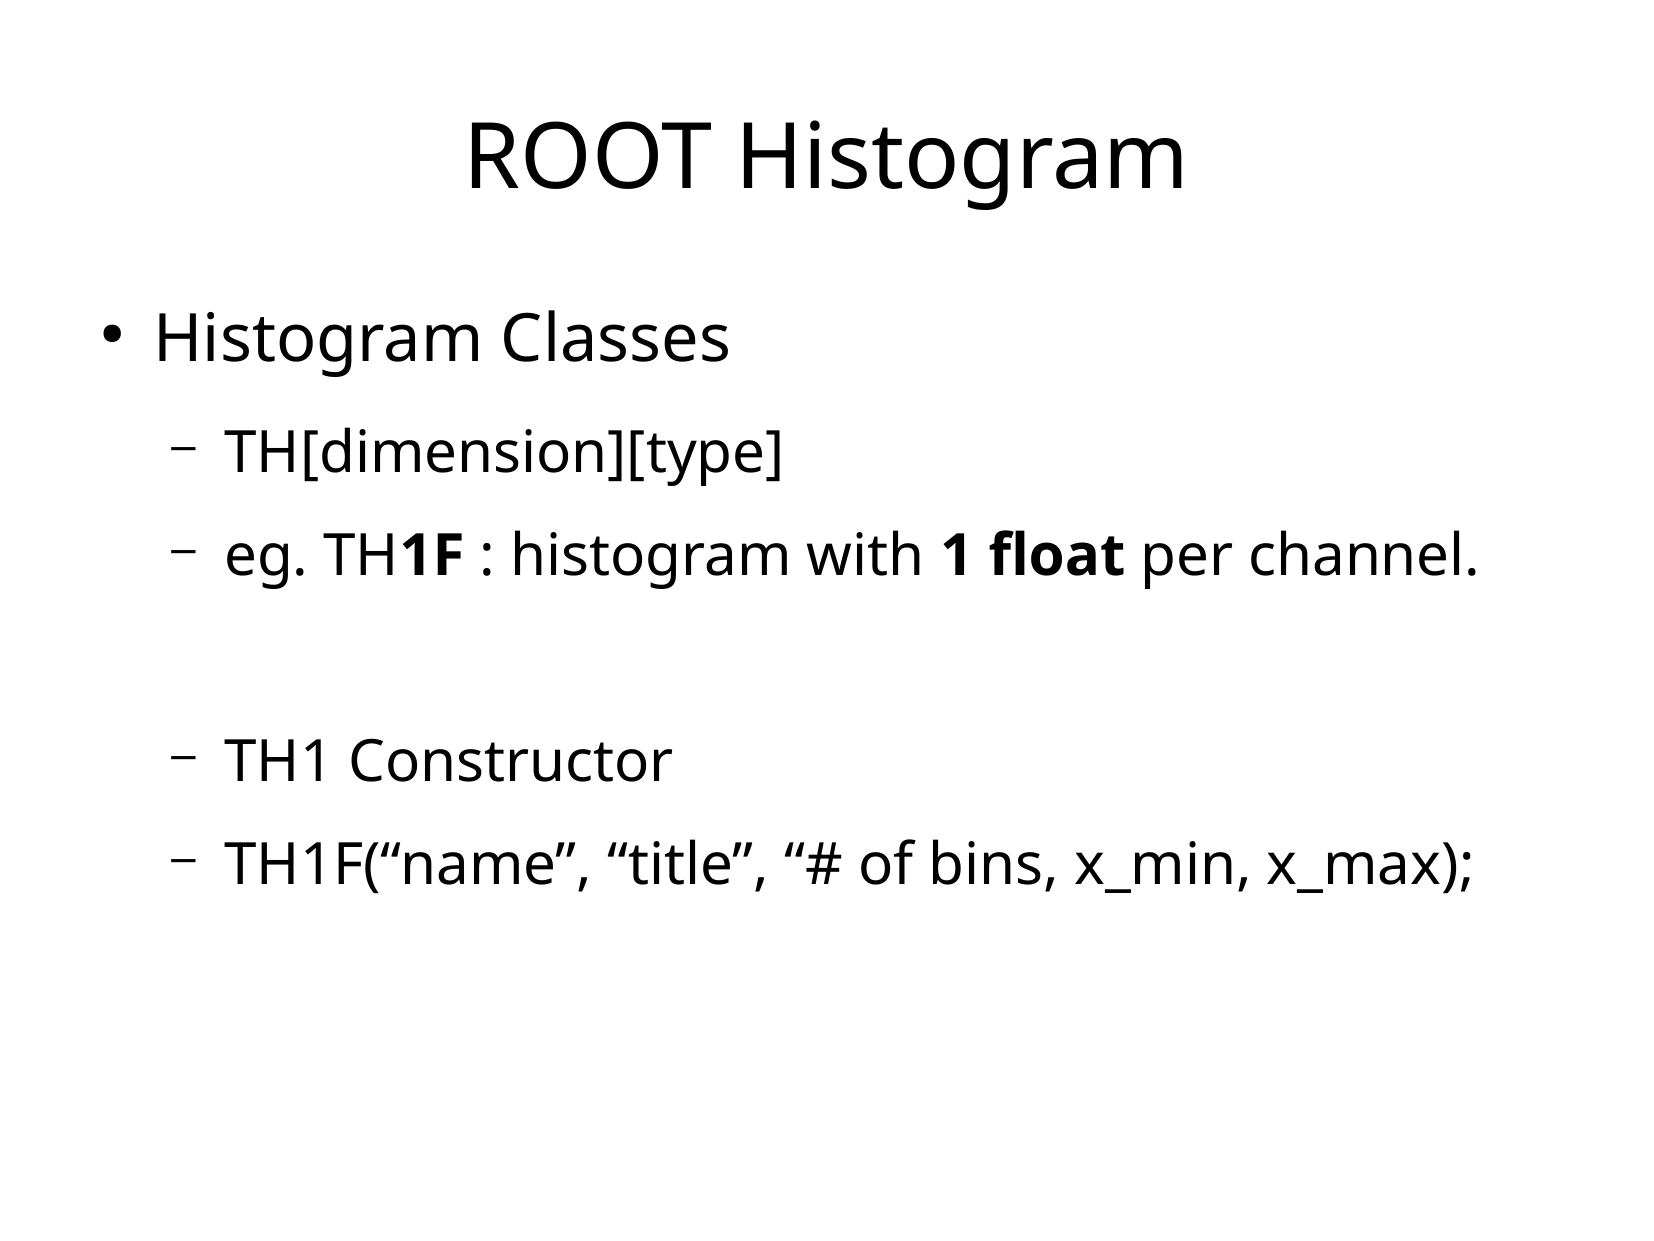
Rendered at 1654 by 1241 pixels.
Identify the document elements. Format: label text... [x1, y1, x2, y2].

title ROOT Histogram [82, 49, 1571, 257]
list Histogram Classes TH[dimension][type] eg. TH1F : histogram with 1 float per channel. TH1 Constructor TH1F(“name”, “title”, “# of bins, x_min, x_max); [82, 290, 1571, 1010]
